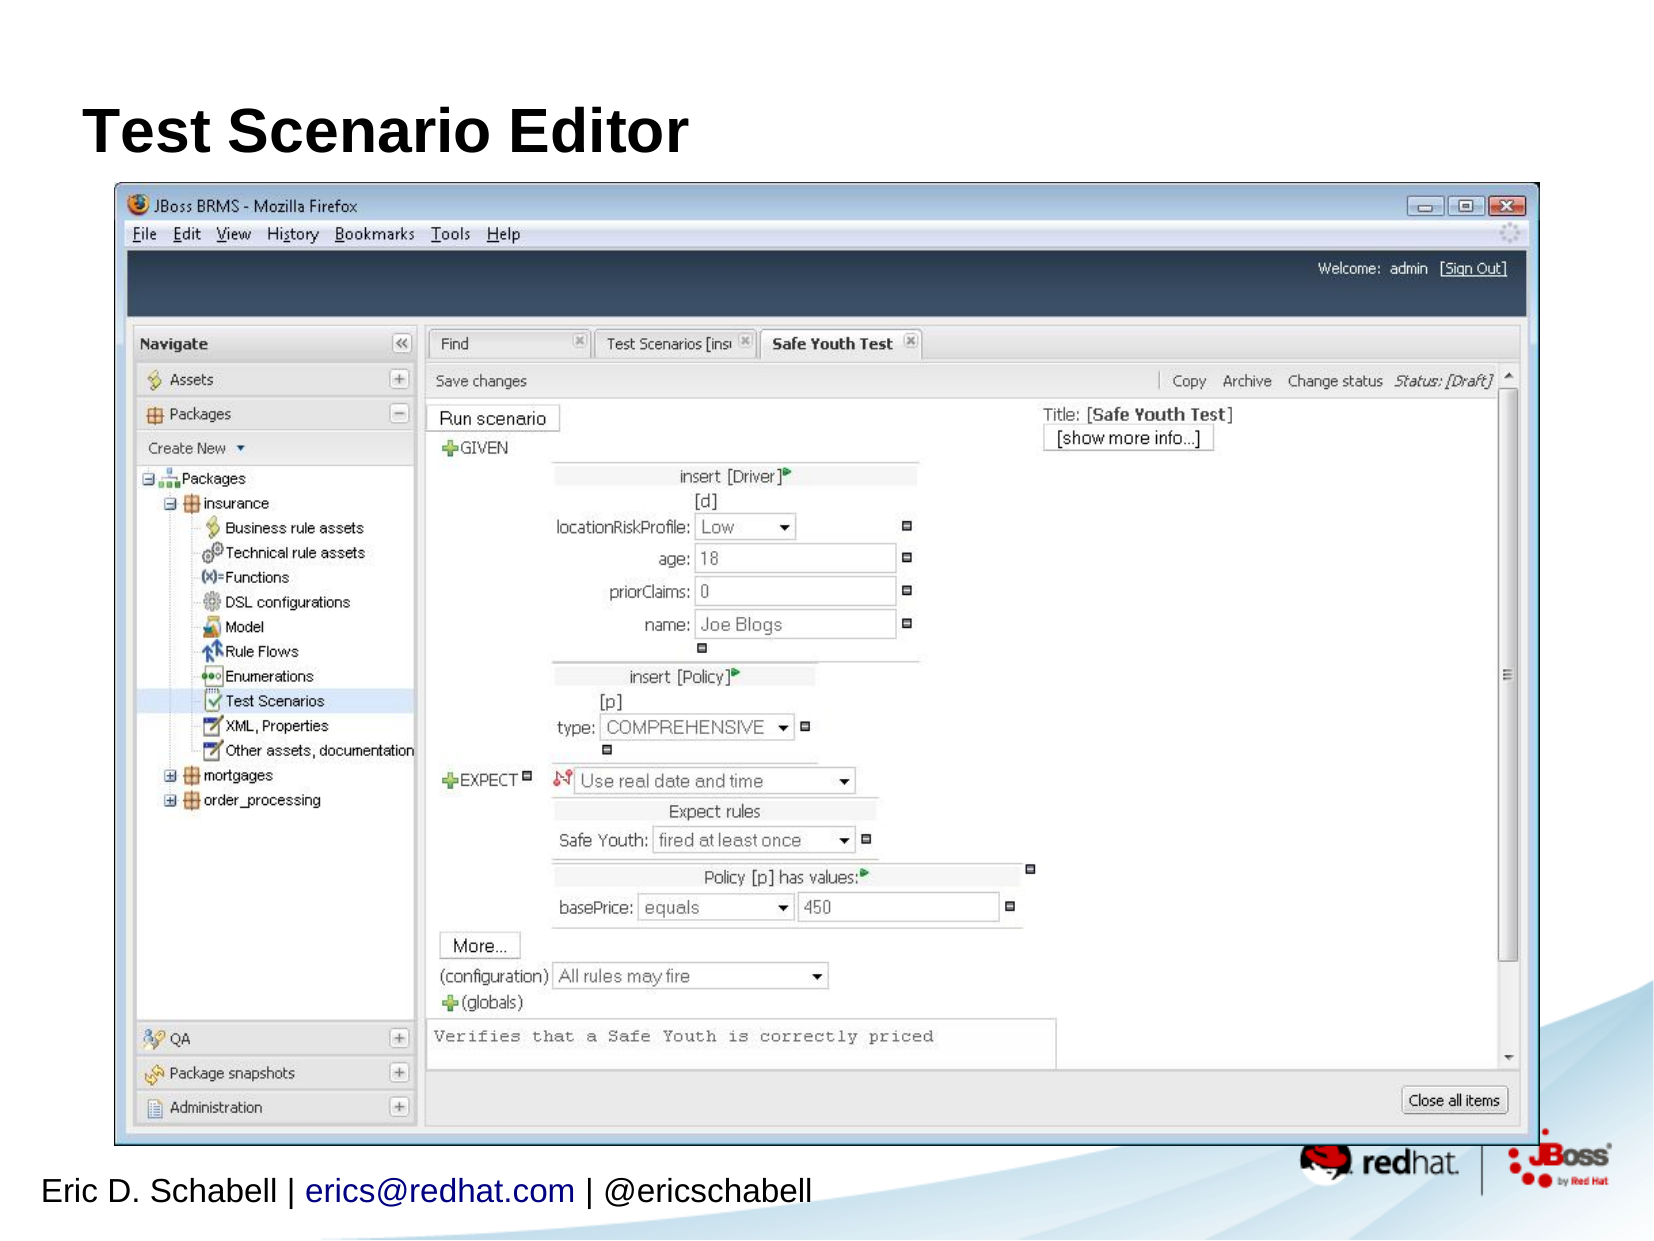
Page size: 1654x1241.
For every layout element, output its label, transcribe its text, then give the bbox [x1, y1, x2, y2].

title Test Scenario Editor [82, 37, 1571, 226]
picture [3, 0, 1654, 1240]
